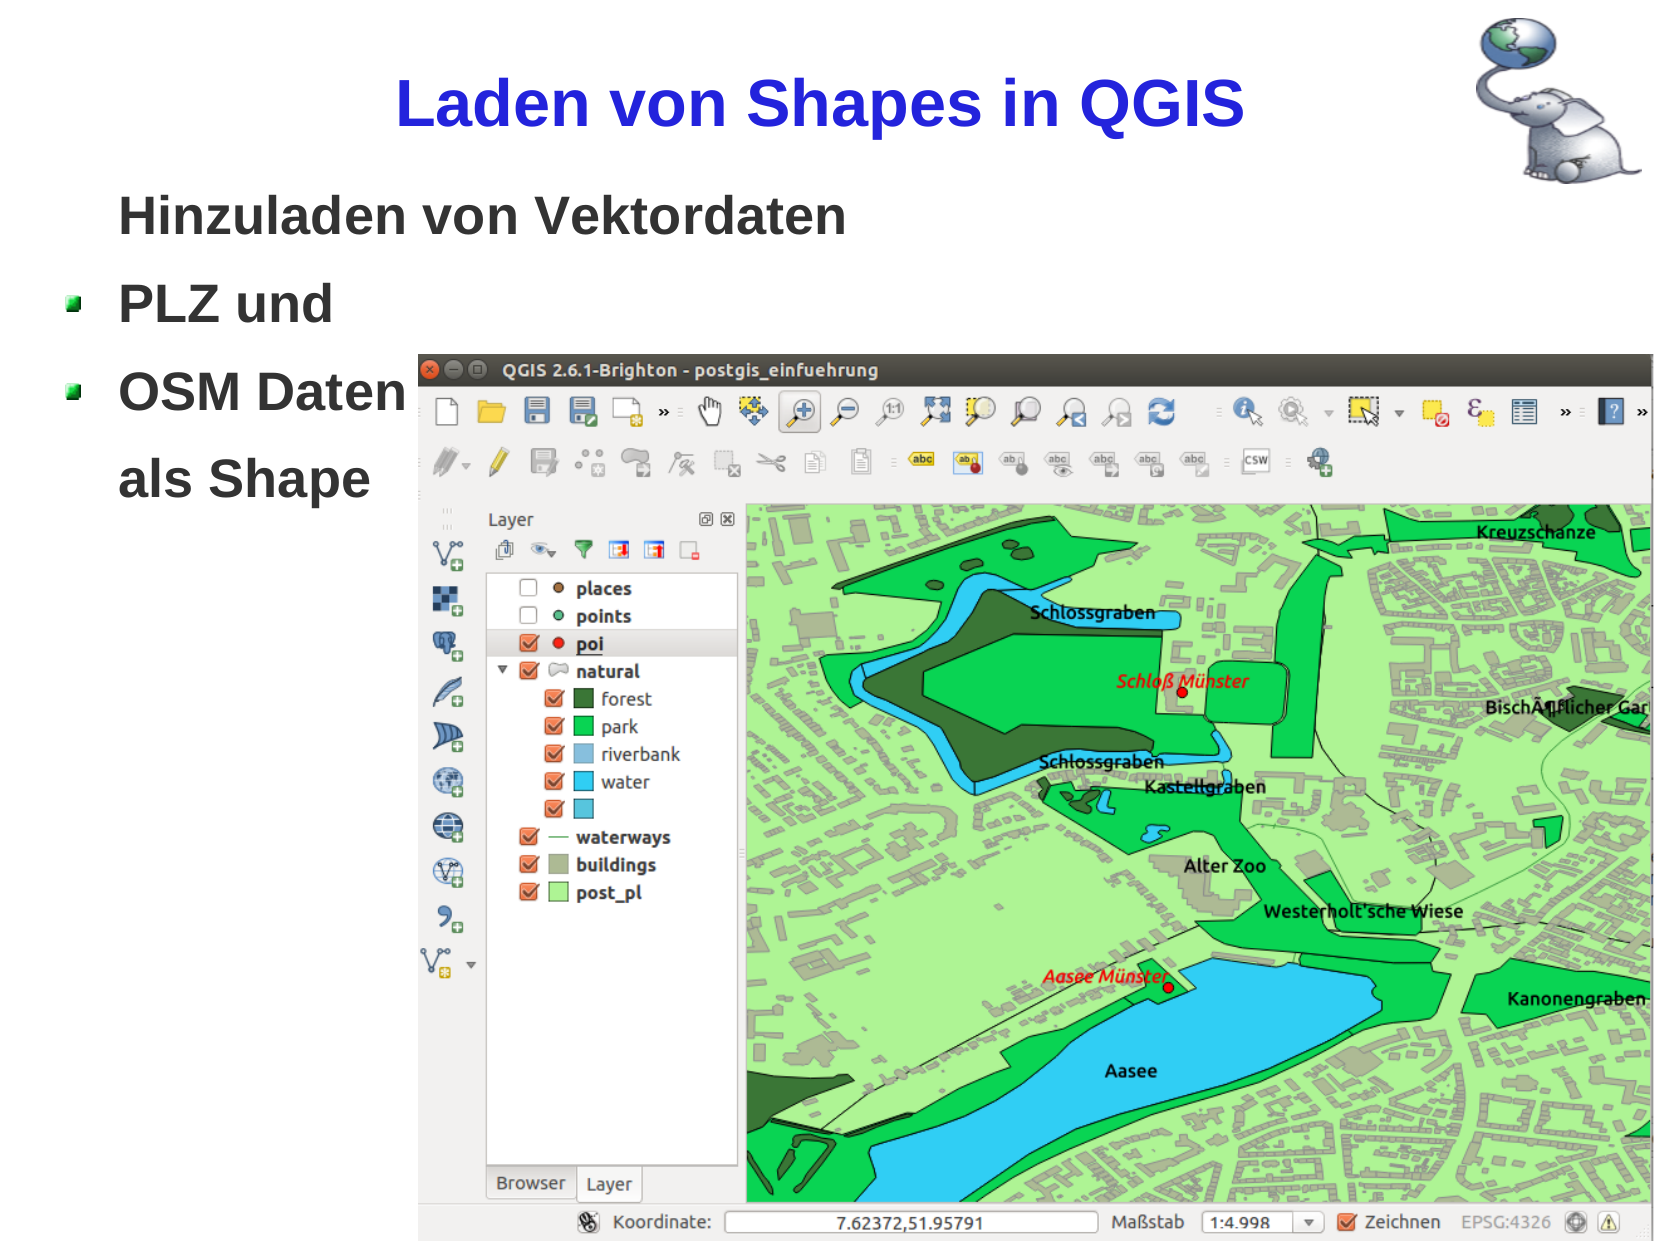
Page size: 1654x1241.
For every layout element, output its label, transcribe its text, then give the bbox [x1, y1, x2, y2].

picture [1476, 18, 1642, 184]
title Laden von Shapes in QGIS [76, 29, 1565, 178]
list Hinzuladen von Vektordaten PLZ und OSM Daten als Shape [47, 185, 1536, 1004]
picture [418, 354, 1654, 1241]
